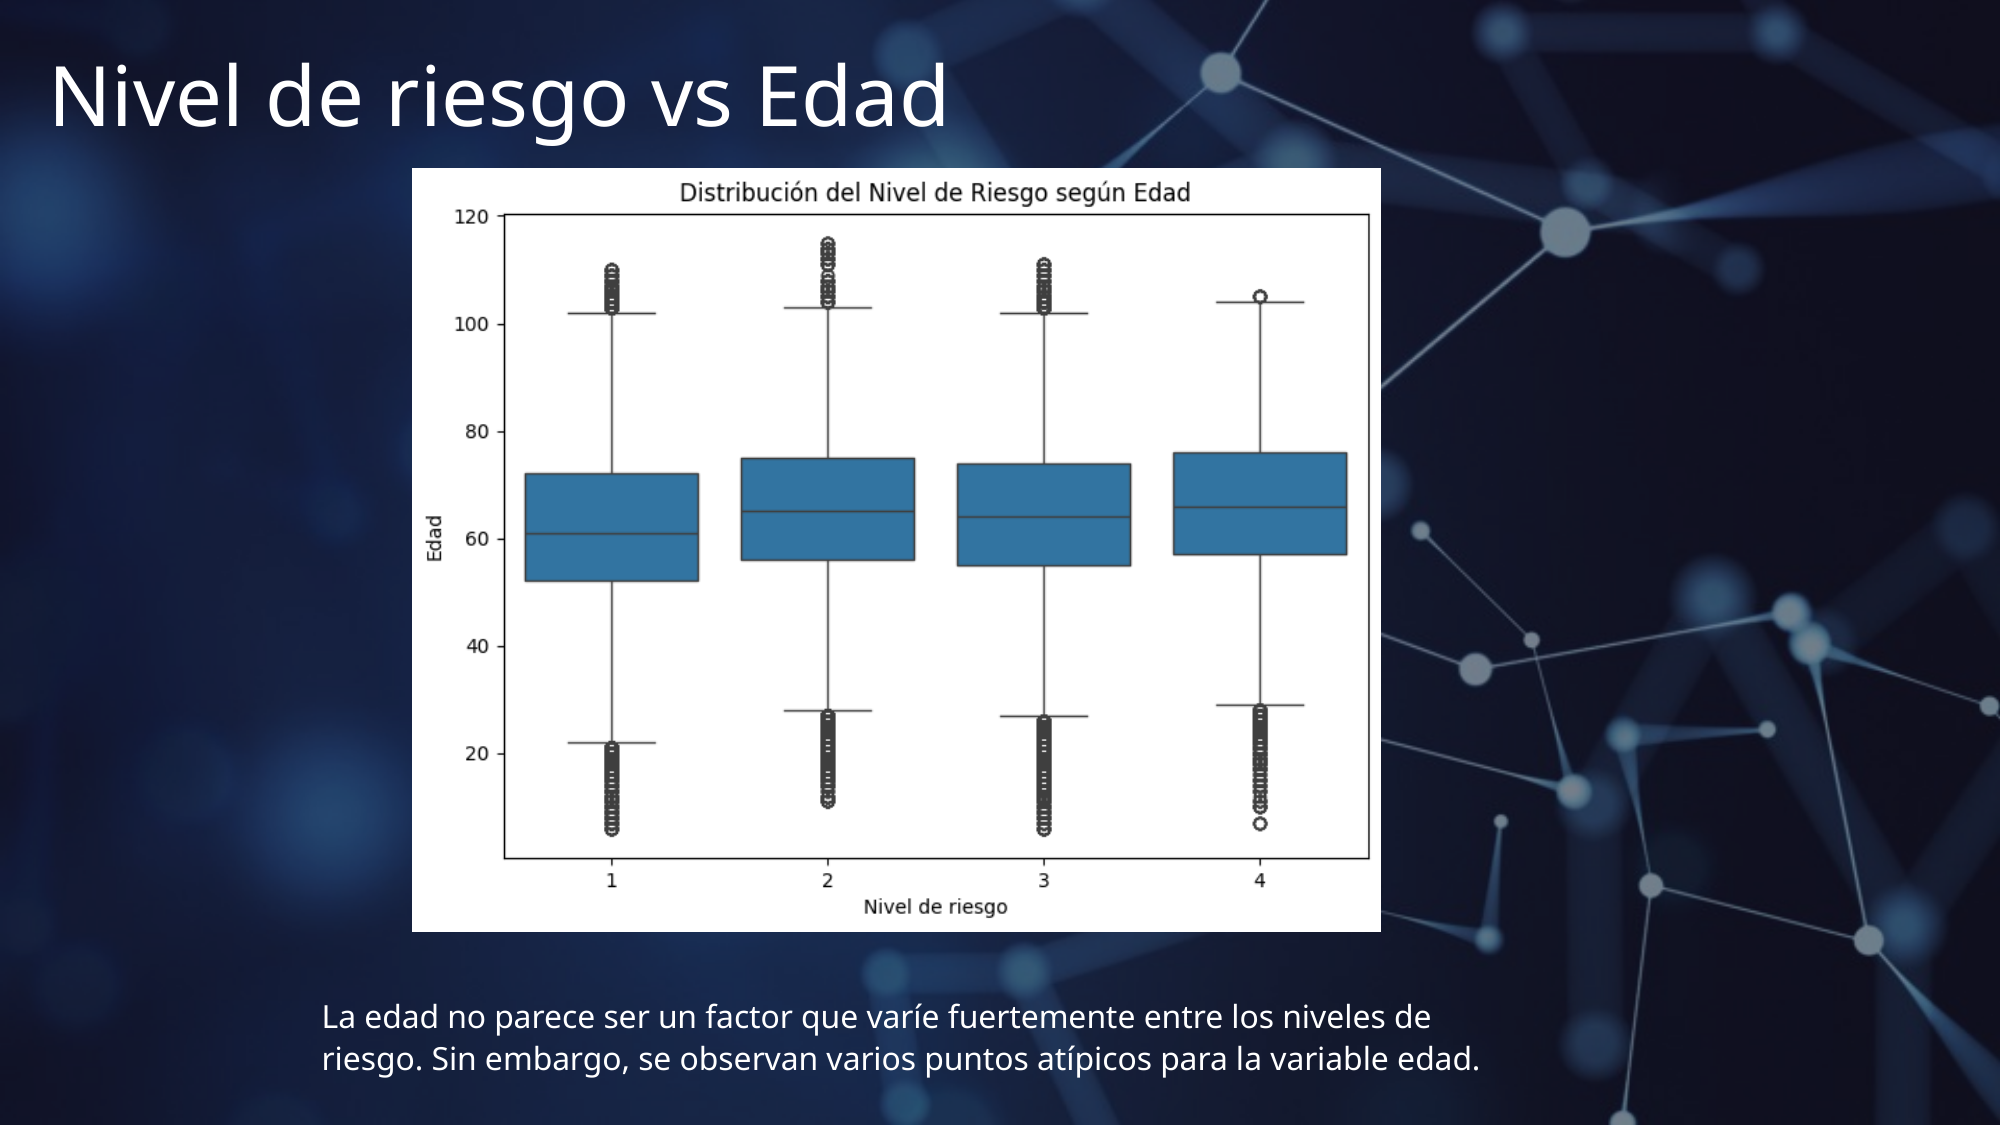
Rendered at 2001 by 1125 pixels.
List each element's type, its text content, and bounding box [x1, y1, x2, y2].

subtitle Mejore su presentación [249, 623, 1750, 999]
text_box La edad no parece ser un factor que varíe fuertemente entre los niveles de riesgo. Sin embargo, se observan varios puntos atípicos para la variable edad. [321, 992, 1497, 1090]
text_box Nivel de riesgo vs Edad [0, 54, 1154, 139]
picture [0, 0, 2000, 1125]
